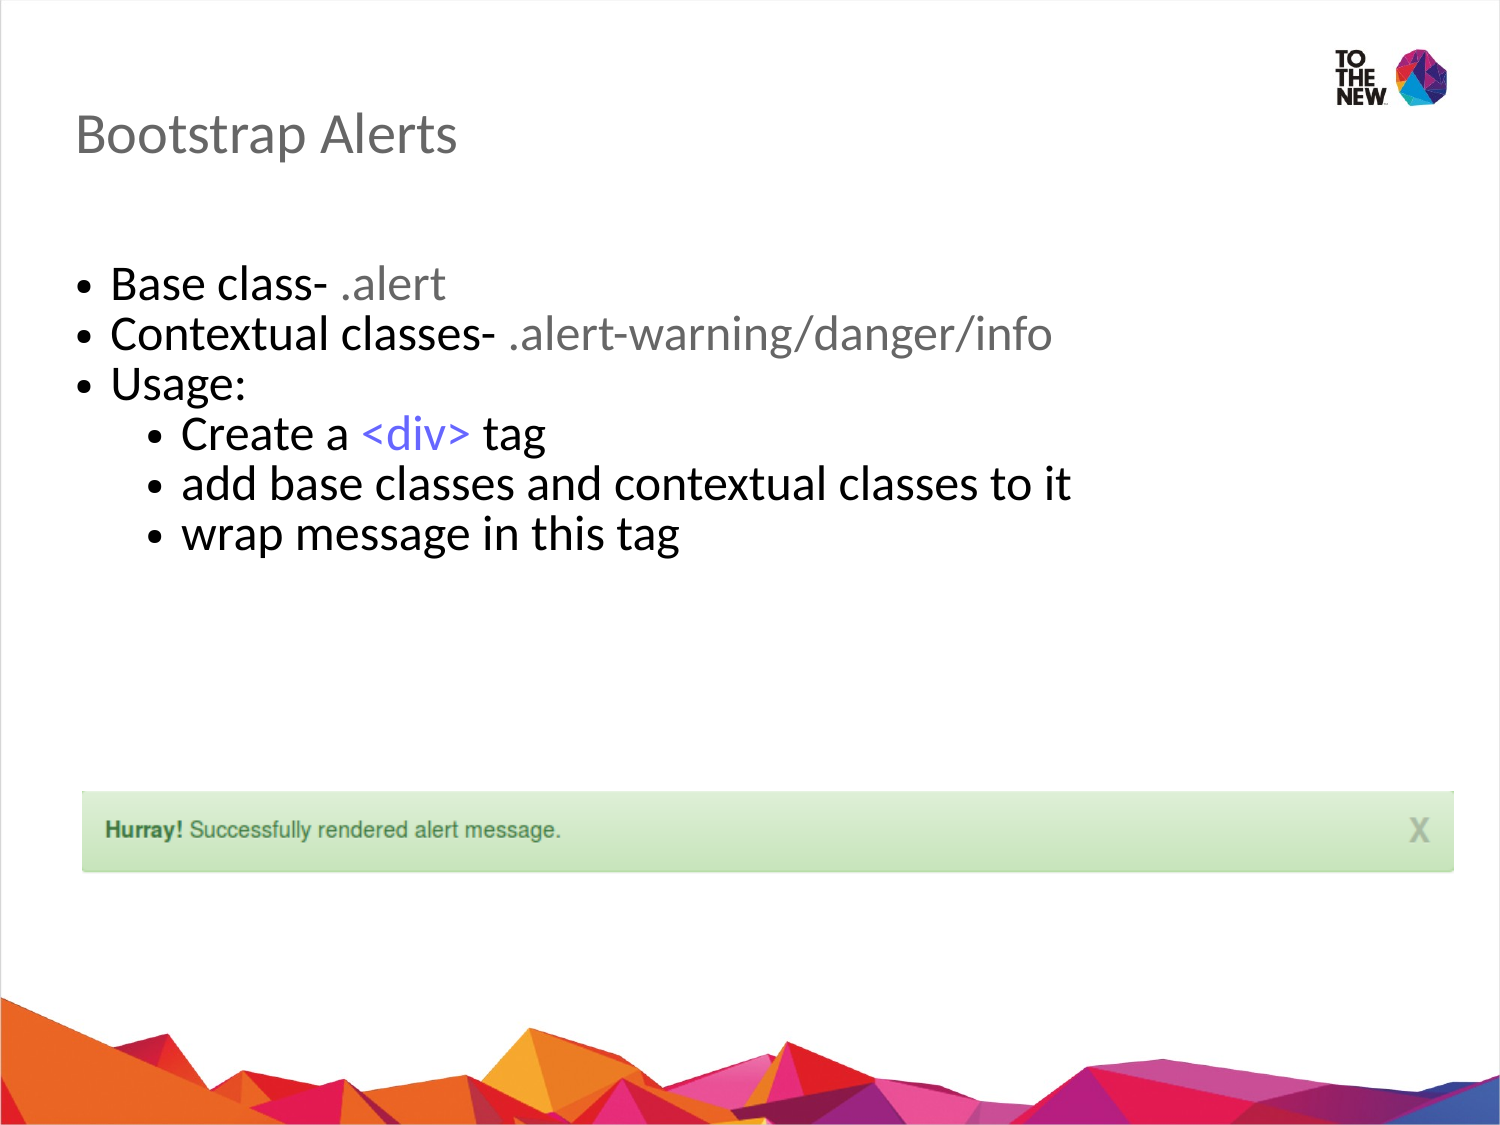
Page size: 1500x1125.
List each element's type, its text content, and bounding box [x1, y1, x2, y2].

list Base class- .alert Contextual classes- .alert-warning/danger/info Usage: Create a <div> tag add base classes and contextual classes to it wrap message in this tag [75, 263, 1425, 916]
title Bootstrap Alerts [75, 44, 1425, 233]
picture [0, 0, 1500, 1125]
